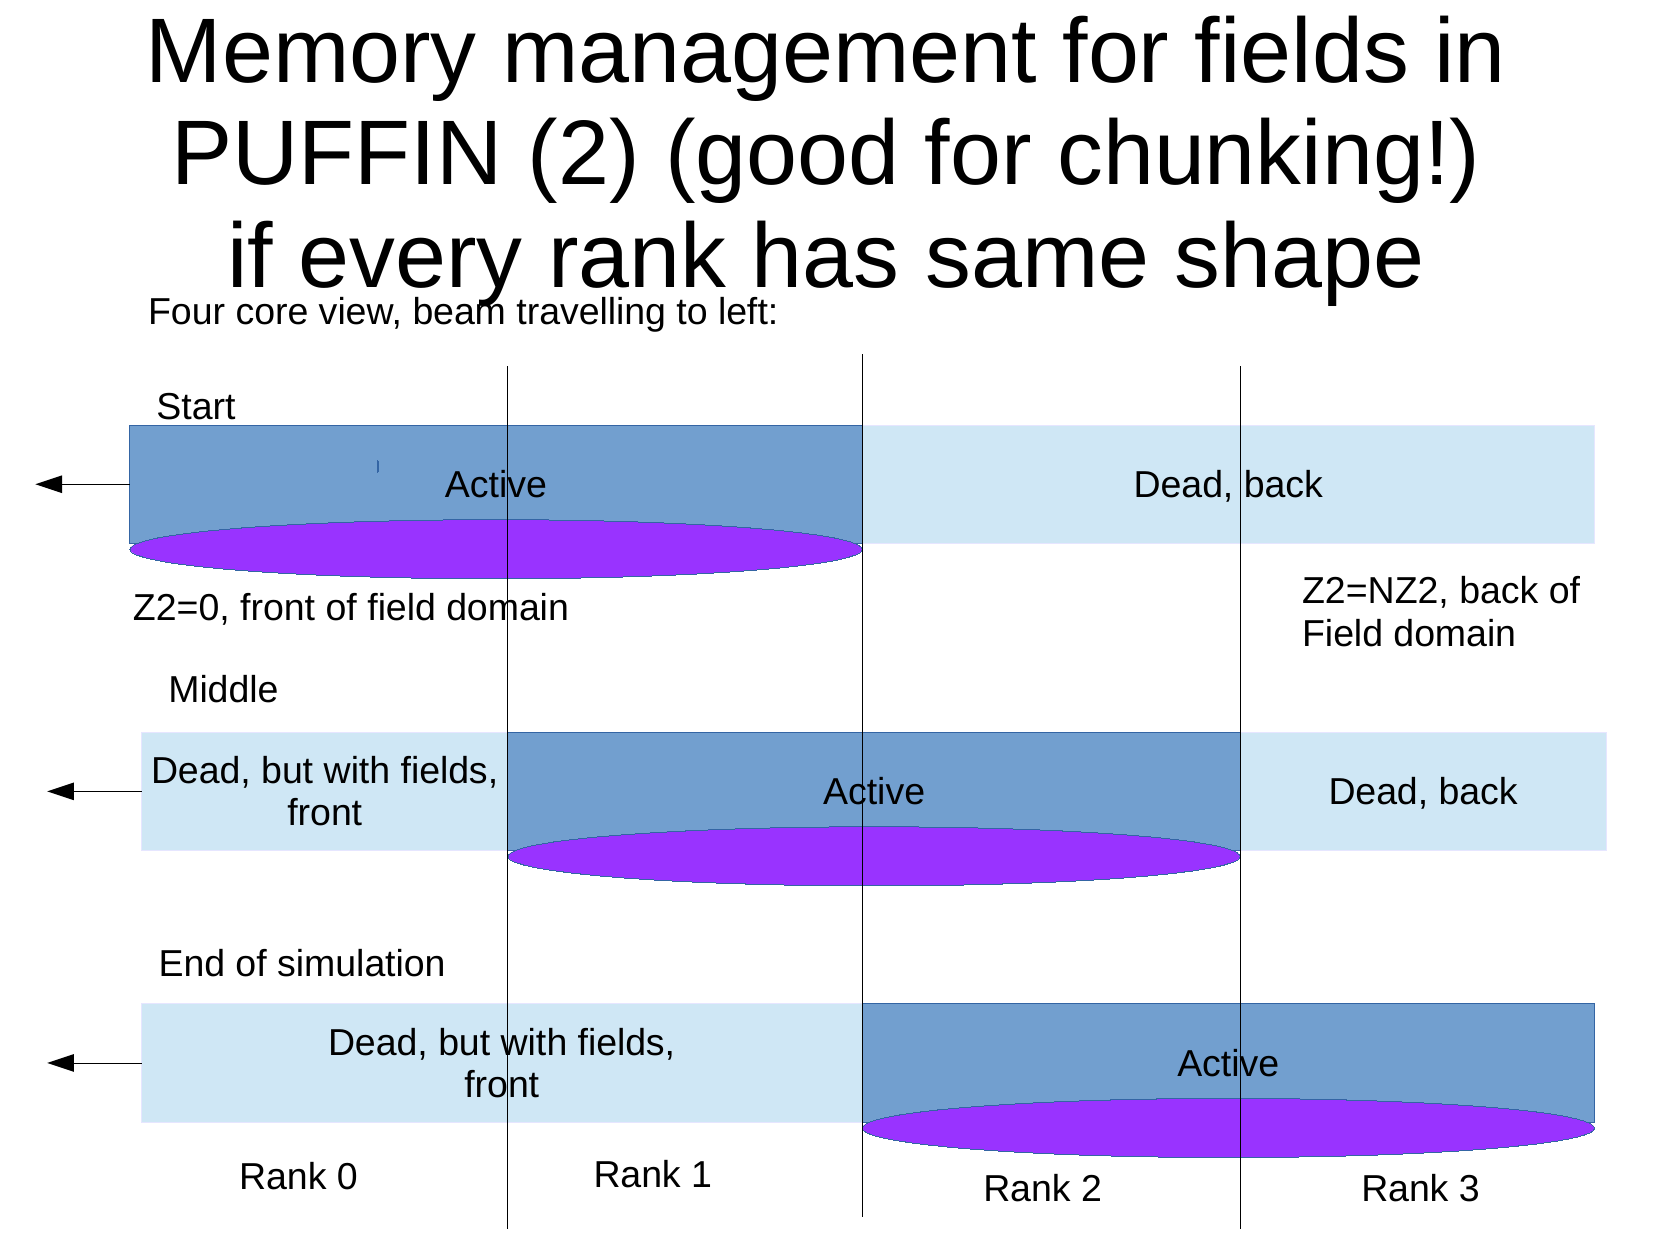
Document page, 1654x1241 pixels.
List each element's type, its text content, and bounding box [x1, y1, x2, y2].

text_box End of simulation [143, 935, 461, 993]
text_box Active [1241, 1003, 1595, 1123]
text_box Dead, but with fields, front [141, 1003, 507, 1123]
text_box Z2=0, front of field domain [118, 578, 507, 636]
text_box Rank 0 [224, 1147, 373, 1205]
text_box Four core view, beam travelling to left: [133, 283, 794, 341]
text_box Dead, but with fields, front [141, 732, 507, 851]
text_box [863, 826, 1240, 886]
text_box Rank 2 [968, 1159, 1117, 1217]
text_box Rank 1 [578, 1145, 727, 1203]
text_box [129, 519, 507, 579]
text_box [863, 1098, 1240, 1158]
text_box Active [863, 1003, 1240, 1123]
text_box Z2=0, front of field domain [508, 578, 584, 636]
text_box Dead, back [1241, 425, 1595, 544]
title Memory management for fields in PUFFIN (2) (good for chunking!) if every rank has same shape [82, 0, 1571, 307]
text_box Active [508, 732, 862, 851]
text_box Active [853, 786, 862, 802]
text_box Active [129, 425, 507, 544]
text_box Active [508, 425, 862, 544]
text_box [508, 519, 862, 579]
text_box Middle [153, 661, 294, 719]
text_box Dead, back [863, 425, 1240, 544]
text_box [1241, 1098, 1595, 1158]
text_box Z2=NZ2, back of Field domain [1287, 562, 1596, 662]
text_box Active [863, 732, 1240, 851]
text_box Dead, but with fields, front [508, 1003, 862, 1123]
text_box [508, 826, 862, 886]
text_box Dead, back [1241, 732, 1607, 851]
text_box Rank 3 [1346, 1159, 1495, 1217]
text_box Start [141, 377, 251, 435]
